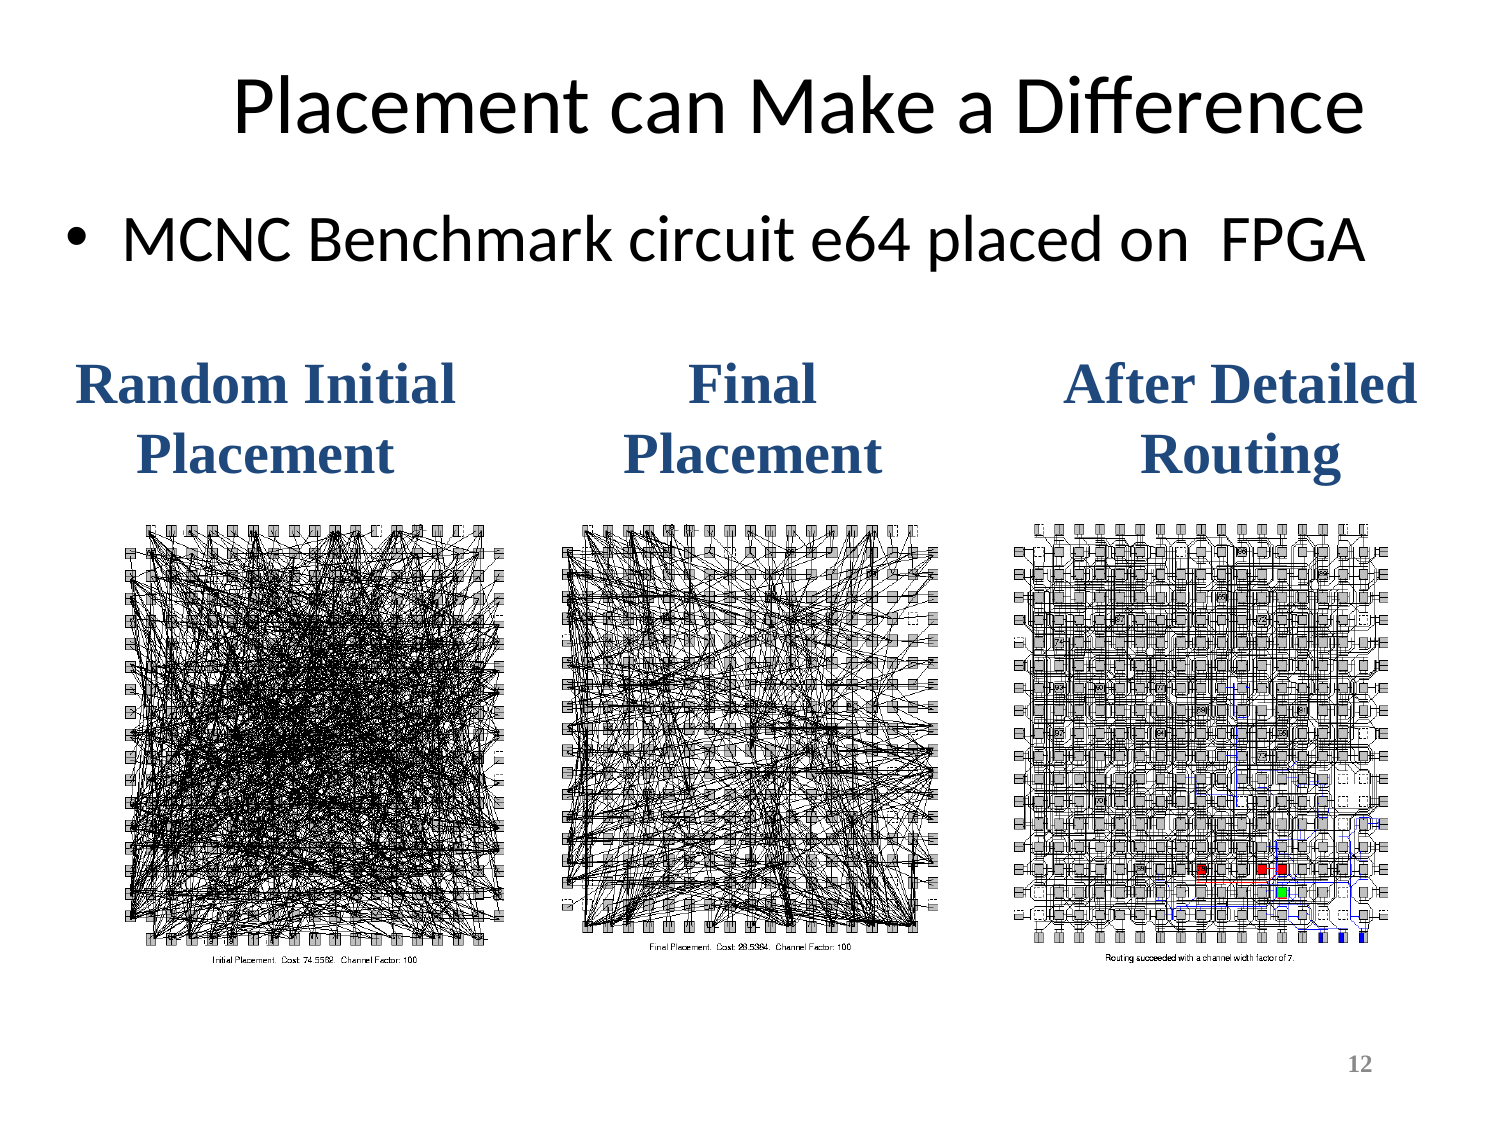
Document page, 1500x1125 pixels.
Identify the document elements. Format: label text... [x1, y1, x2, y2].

title Placement can Make a Difference [74, 49, 1500, 150]
text_box After Detailed Routing [1049, 337, 1434, 493]
text_box Final Placement [609, 337, 898, 493]
list MCNC Benchmark circuit e64 placed on FPGA [50, 187, 1450, 1026]
picture [562, 524, 938, 951]
text_box Random Initial Placement [60, 337, 472, 493]
picture [125, 524, 504, 963]
picture [1014, 524, 1388, 963]
text_box <number> [1074, 1025, 1388, 1101]
